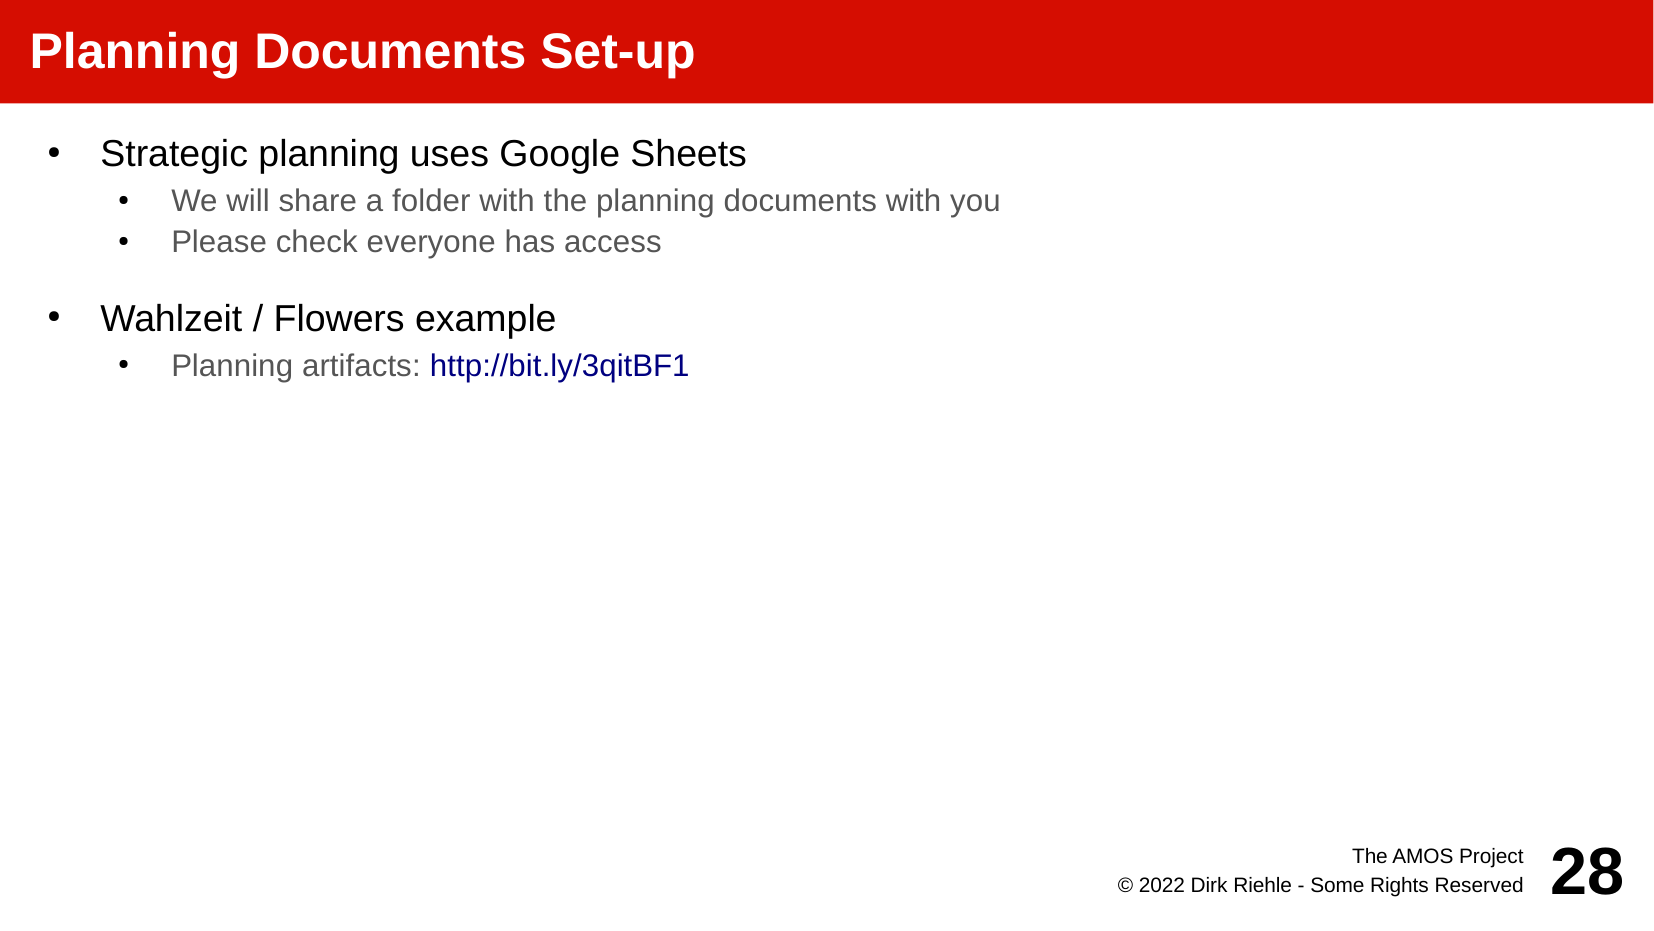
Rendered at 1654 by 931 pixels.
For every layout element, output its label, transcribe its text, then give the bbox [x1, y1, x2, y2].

title Planning Documents Set-up [0, 0, 1654, 104]
list Strategic planning uses Google Sheets We will share a folder with the planning documents with you Please check everyone has access Wahlzeit / Flowers example Planning artifacts: http://bit.ly/3qitBF1 [29, 132, 1625, 813]
